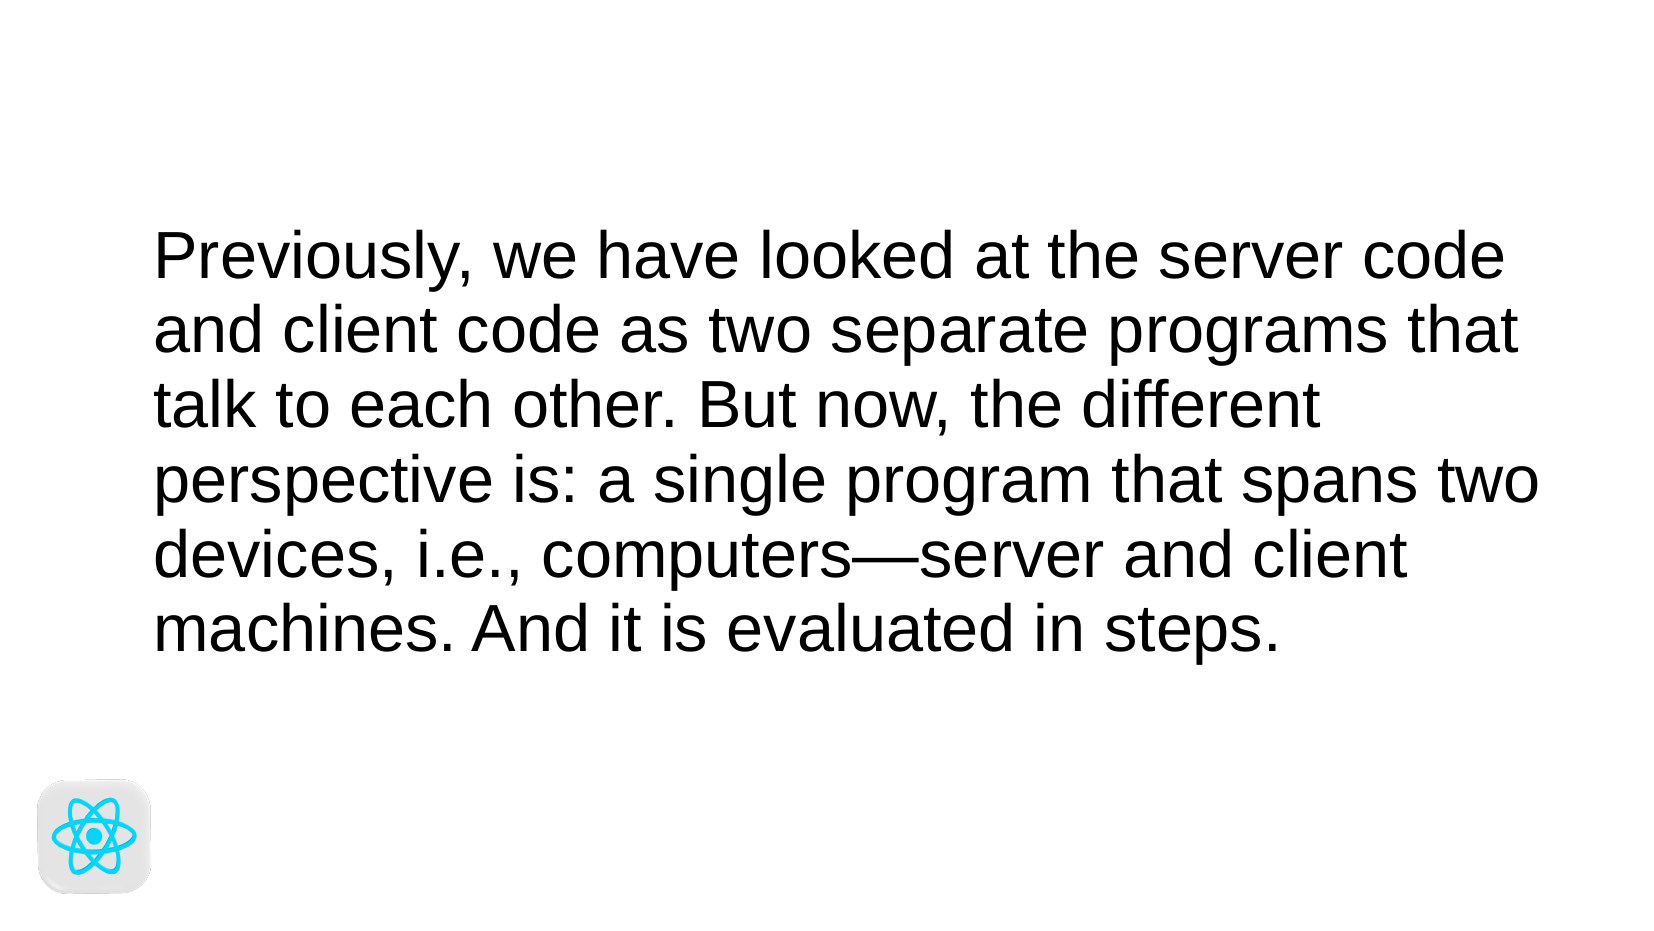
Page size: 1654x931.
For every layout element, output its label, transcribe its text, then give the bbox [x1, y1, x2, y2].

list Previously, we have looked at the server code and client code as two separate programs that talk to each other. But now, the different perspective is: a single program that spans two devices, i.e., computers—server and client machines. And it is evaluated in steps. [82, 217, 1571, 758]
picture [0, 742, 188, 931]
